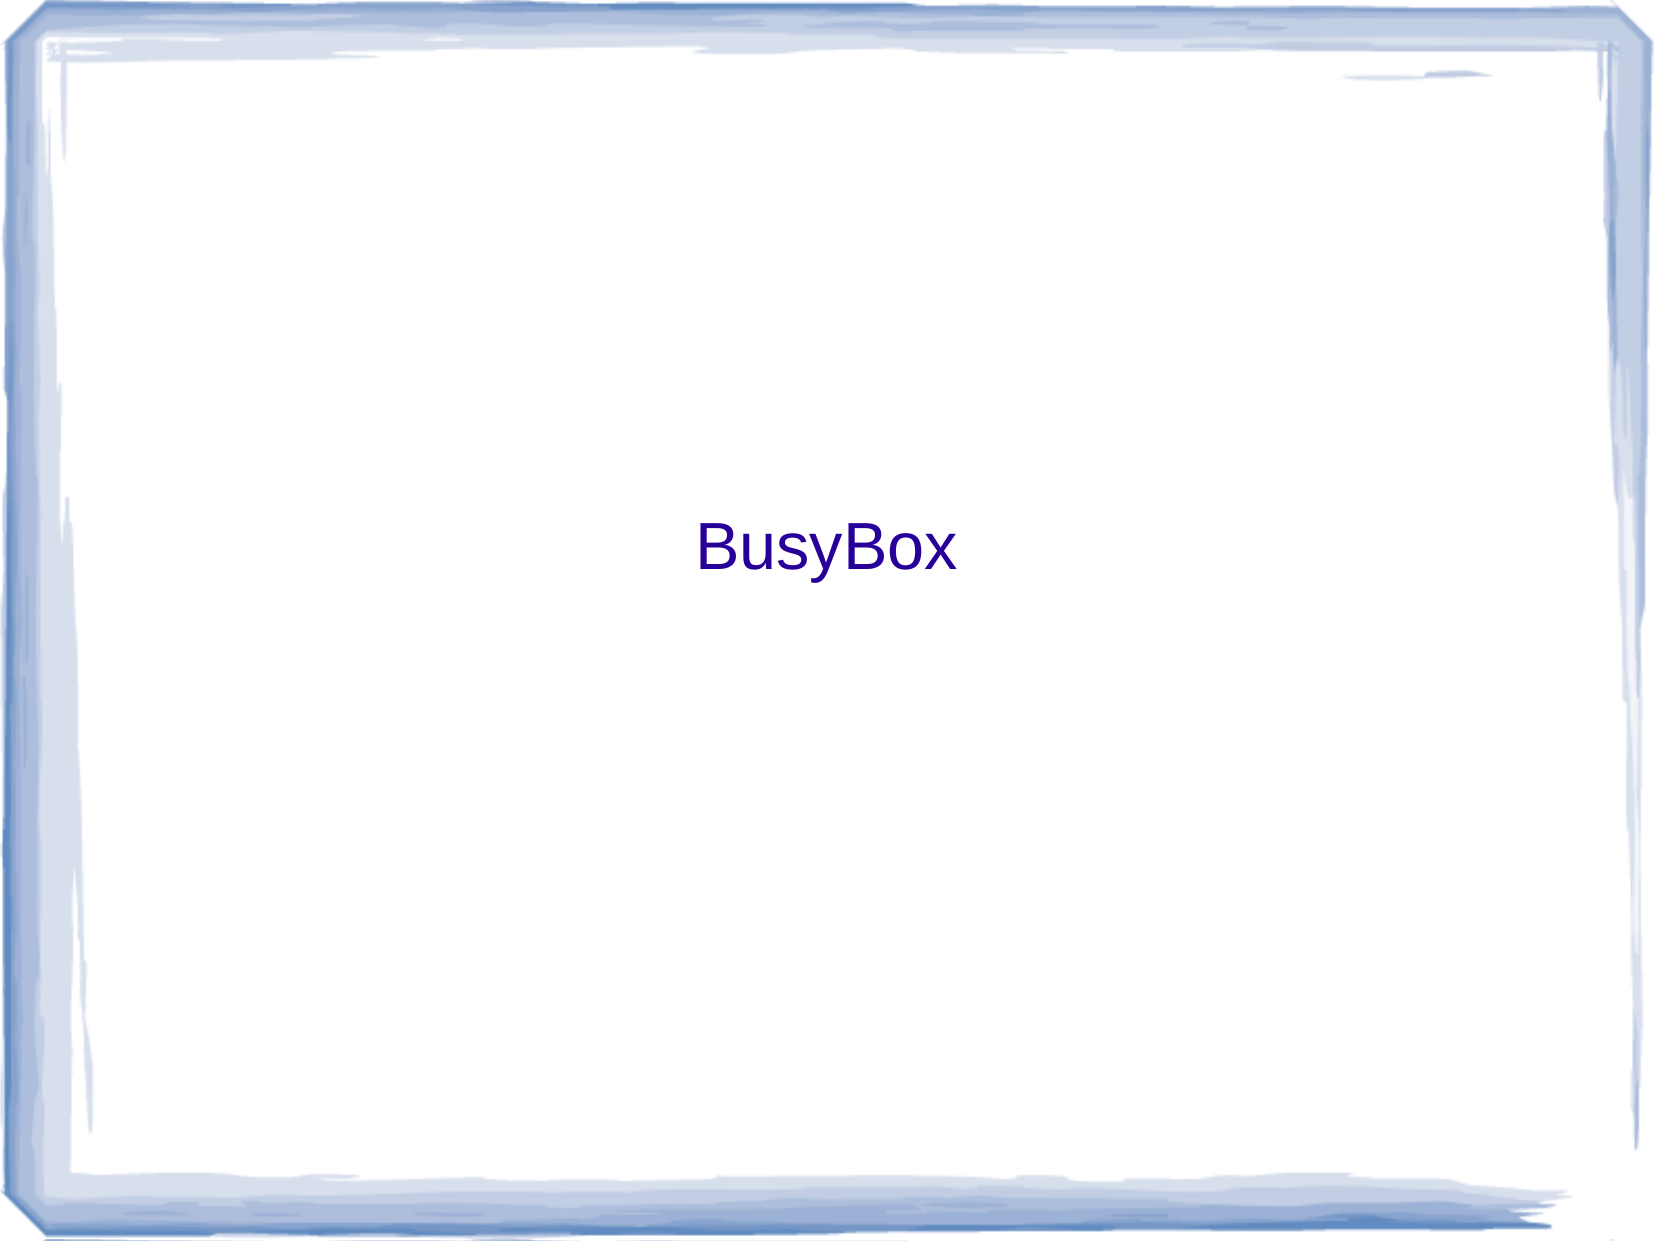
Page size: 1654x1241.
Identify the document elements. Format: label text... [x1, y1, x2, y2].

picture [0, 0, 1654, 1241]
subtitle BusyBox [82, 49, 1571, 1045]
